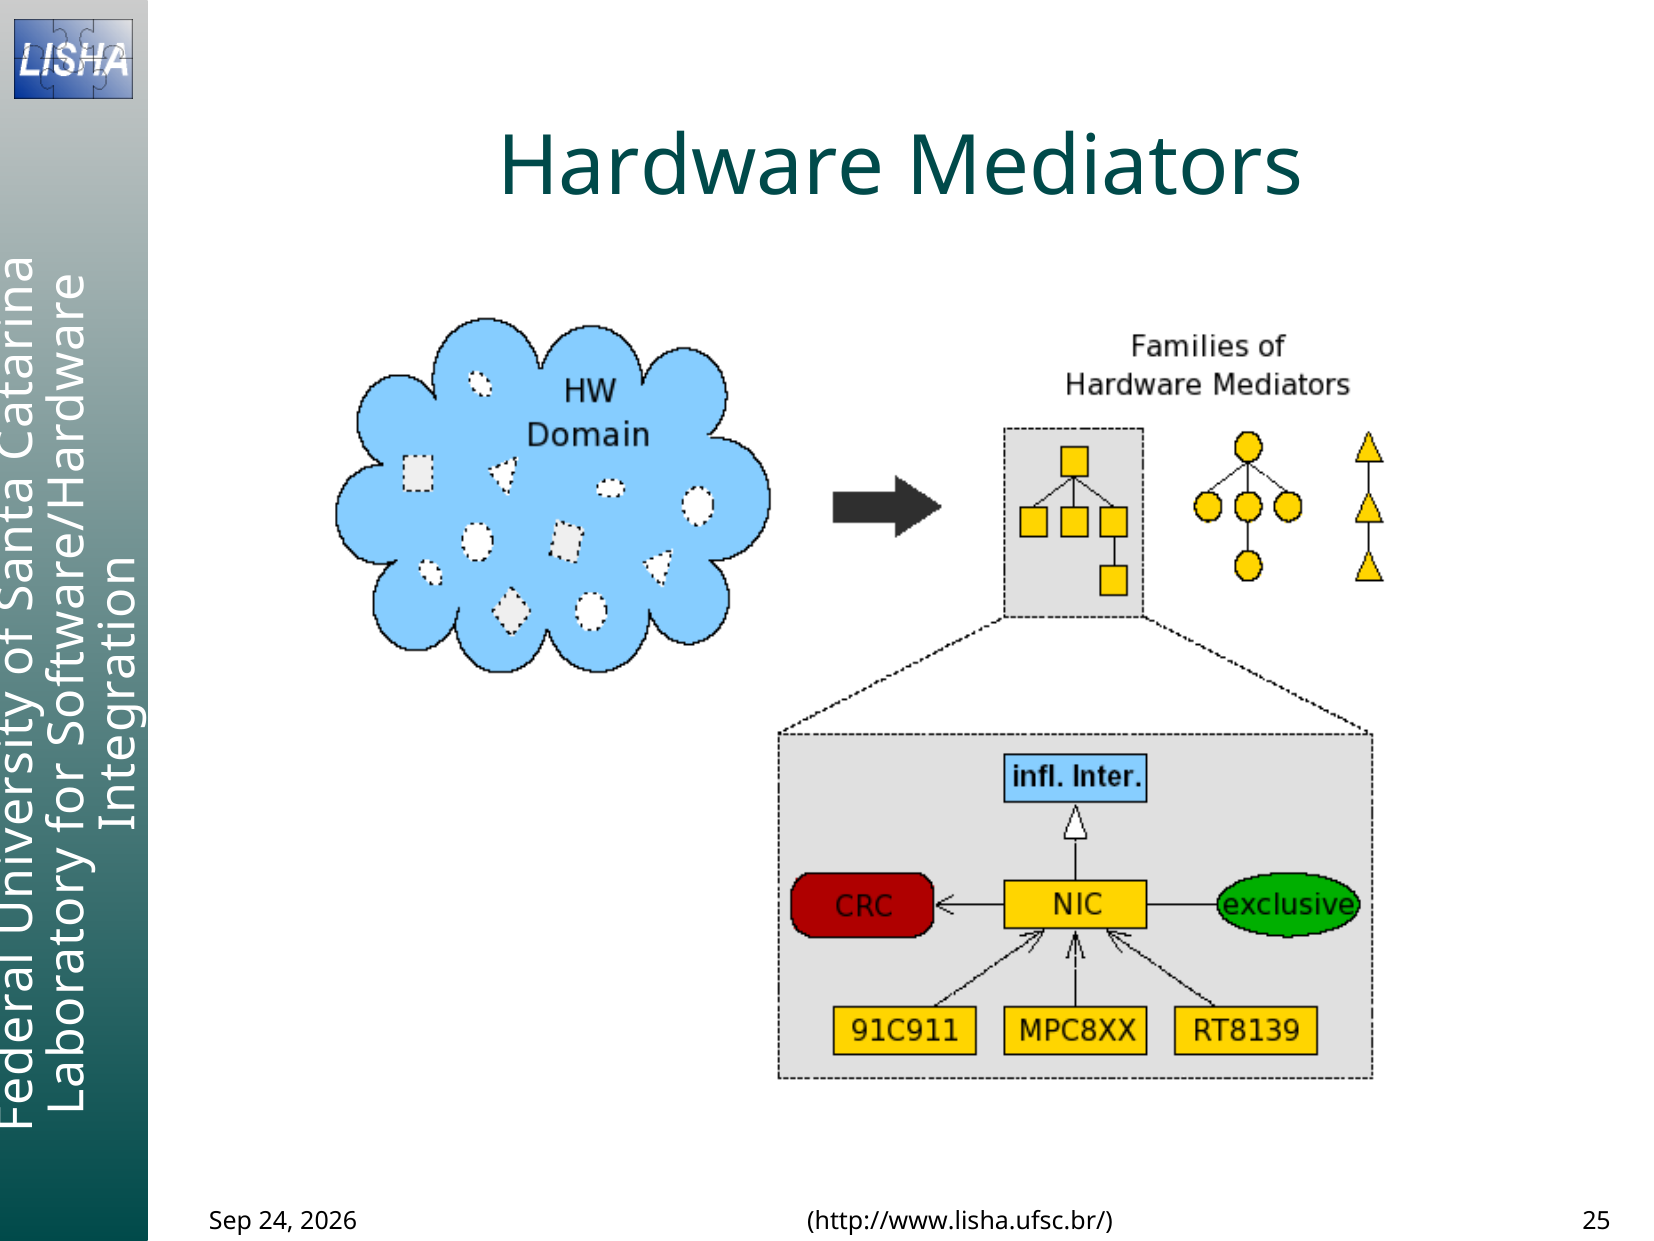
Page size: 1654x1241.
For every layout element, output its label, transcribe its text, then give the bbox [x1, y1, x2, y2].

title Hardware Mediators [206, 58, 1595, 267]
picture [14, 19, 133, 99]
picture [334, 311, 1393, 1096]
